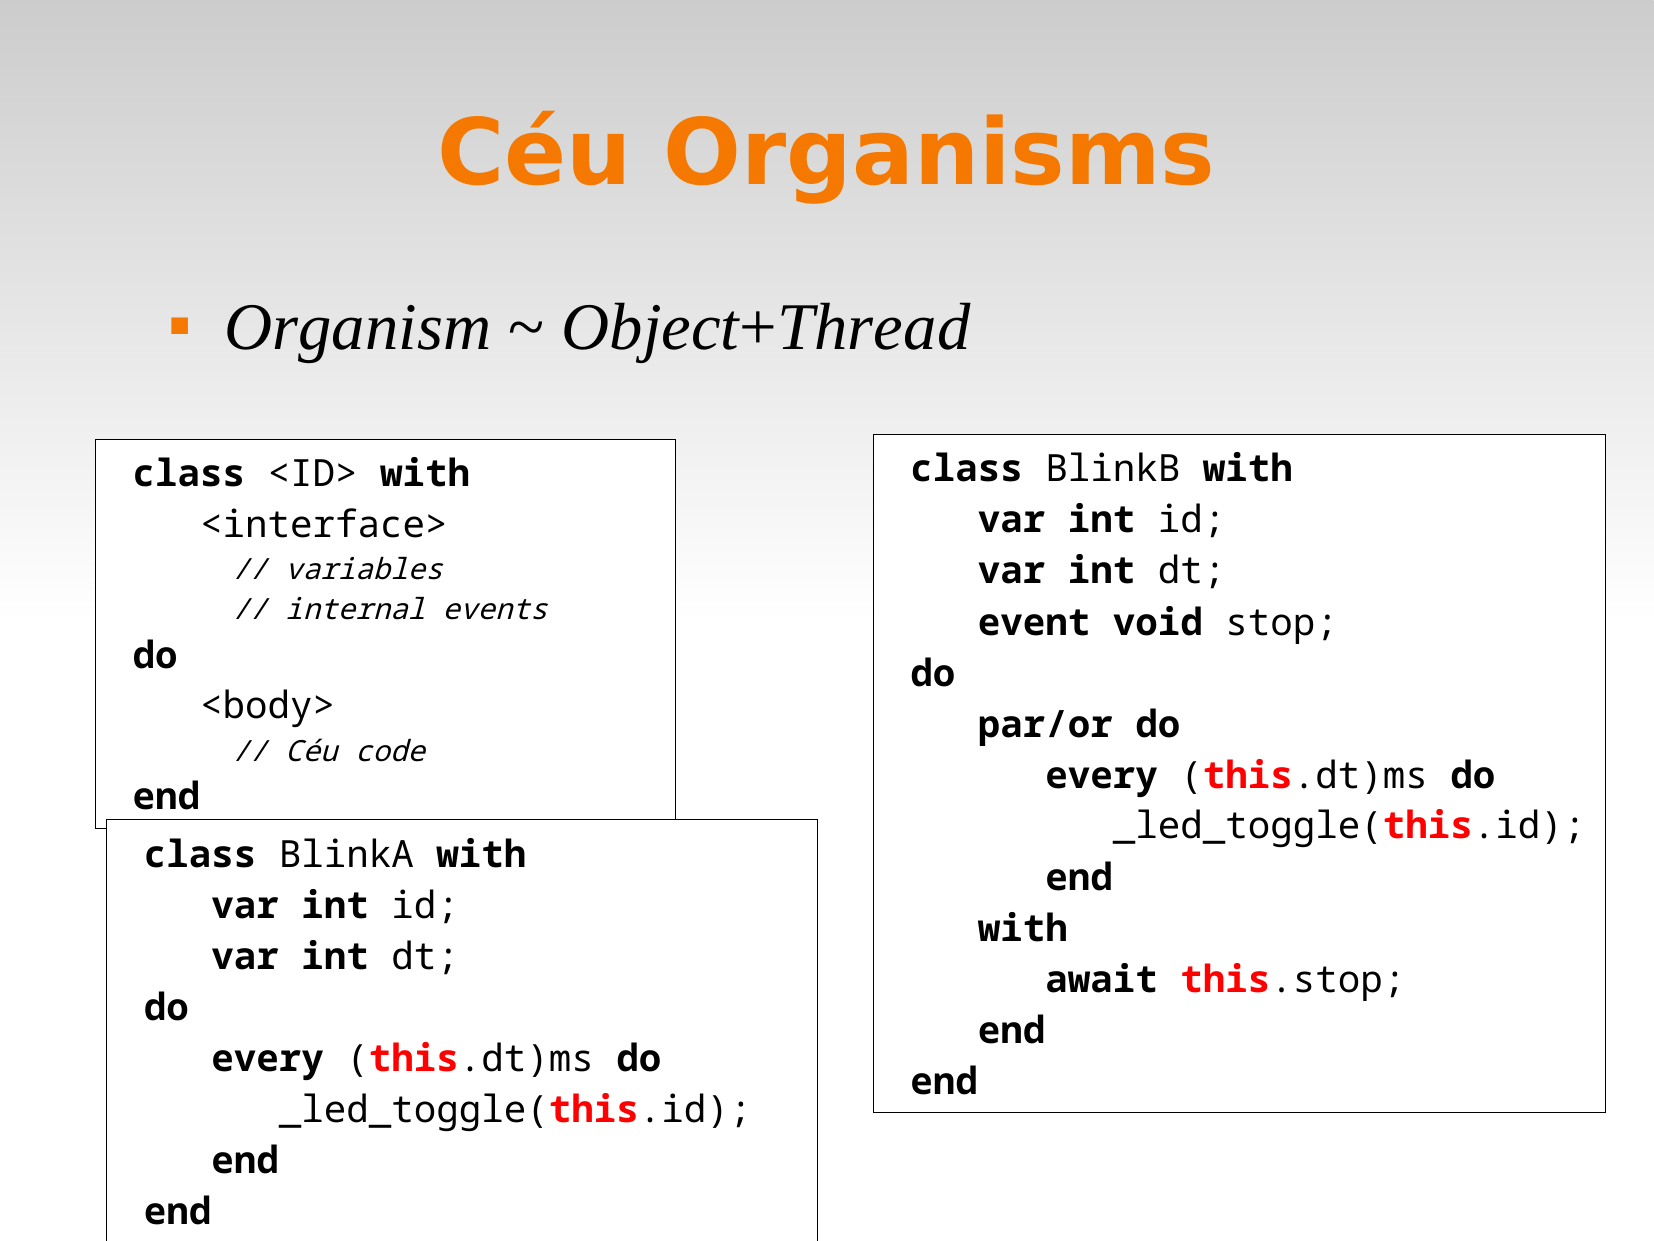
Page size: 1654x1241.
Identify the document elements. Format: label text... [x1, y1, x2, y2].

list Organism ~ Object+Thread [82, 290, 1571, 1094]
text_box class BlinkA with var int id; var int dt; do every (this.dt)ms do _led_toggle(this.id); end end [106, 1094, 818, 1195]
text_box class BlinkB with var int id; var int dt; event void stop; do par/or do every (this.dt)ms do _led_toggle(this.id); end with await this.stop; end end [873, 434, 1606, 1032]
title Céu Organisms [82, 49, 1571, 257]
